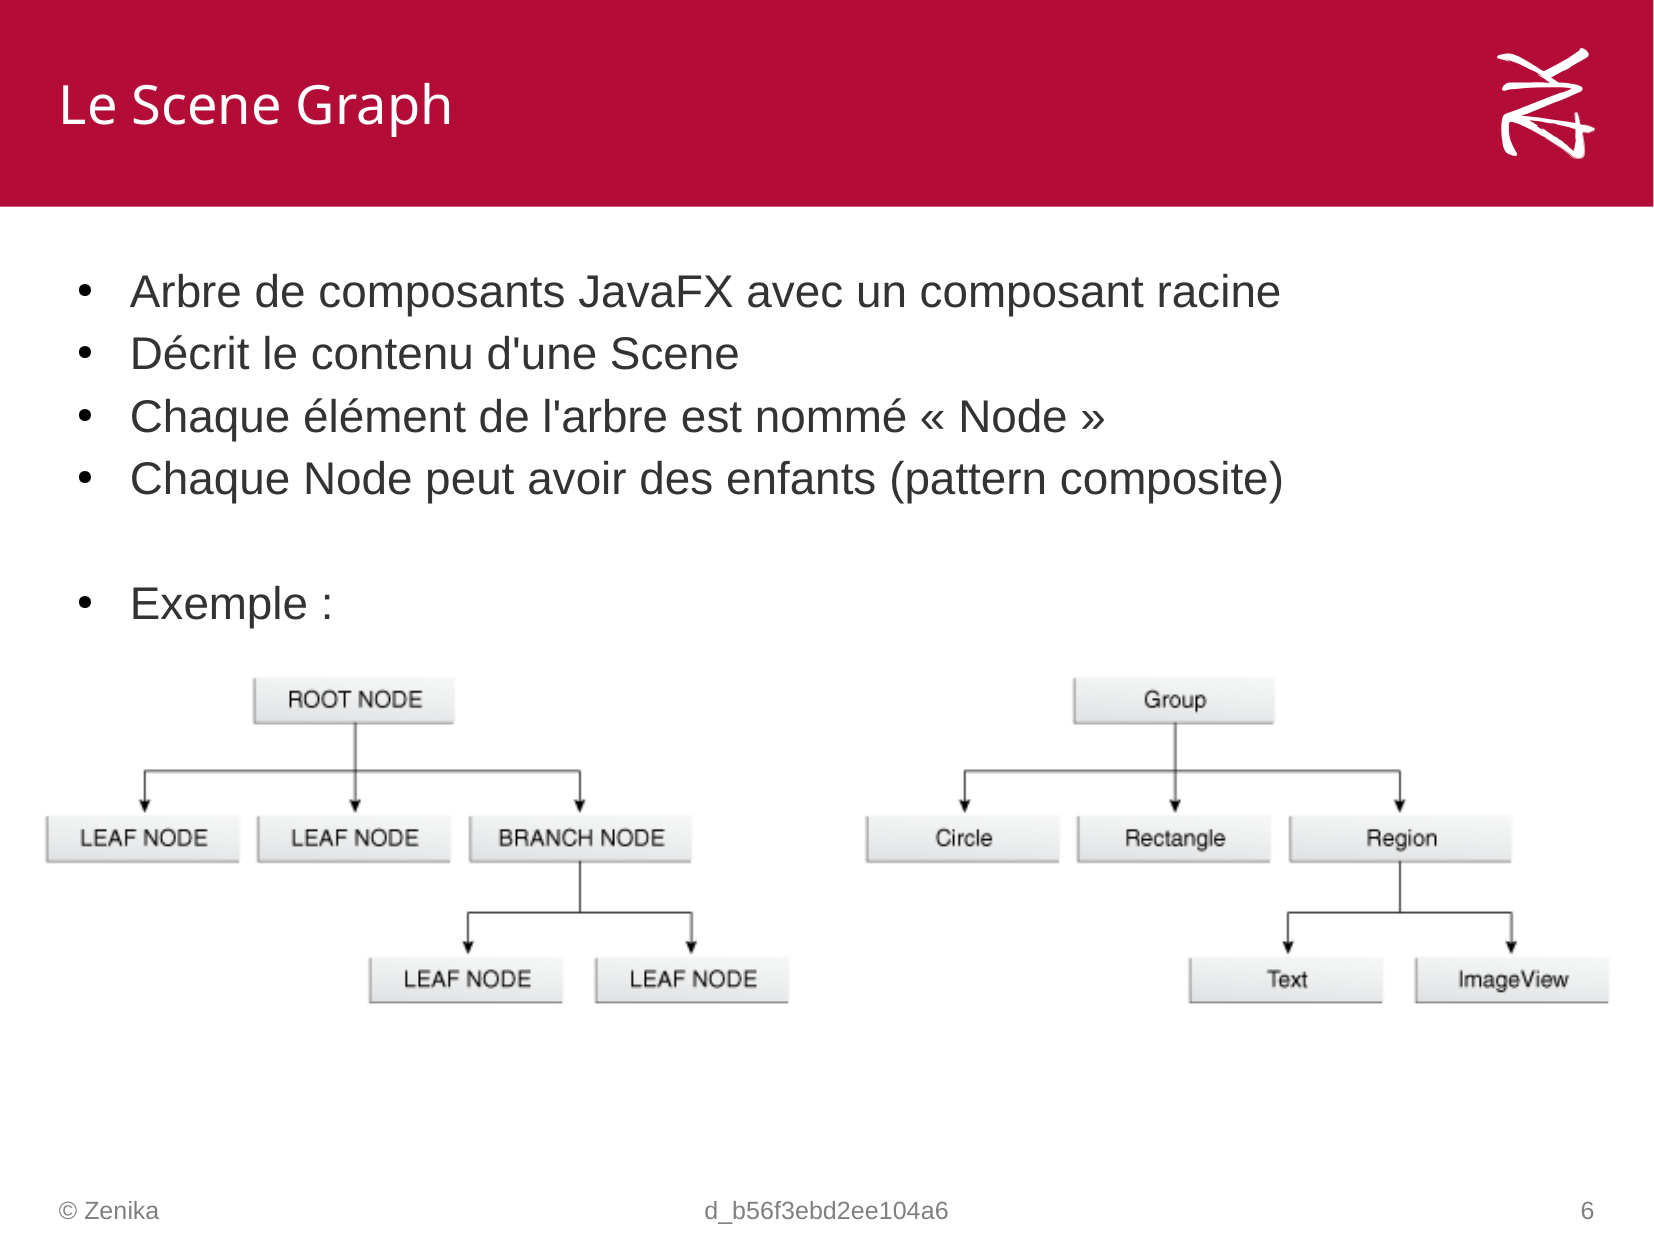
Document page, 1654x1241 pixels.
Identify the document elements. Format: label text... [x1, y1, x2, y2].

picture [856, 667, 1618, 1015]
picture [36, 667, 798, 1015]
title Le Scene Graph [59, 29, 1595, 178]
list Arbre de composants JavaFX avec un composant racine Décrit le contenu d'une Scene Chaque élément de l'arbre est nommé « Node » Chaque Node peut avoir des enfants (pattern composite) Exemple : [59, 265, 1595, 986]
